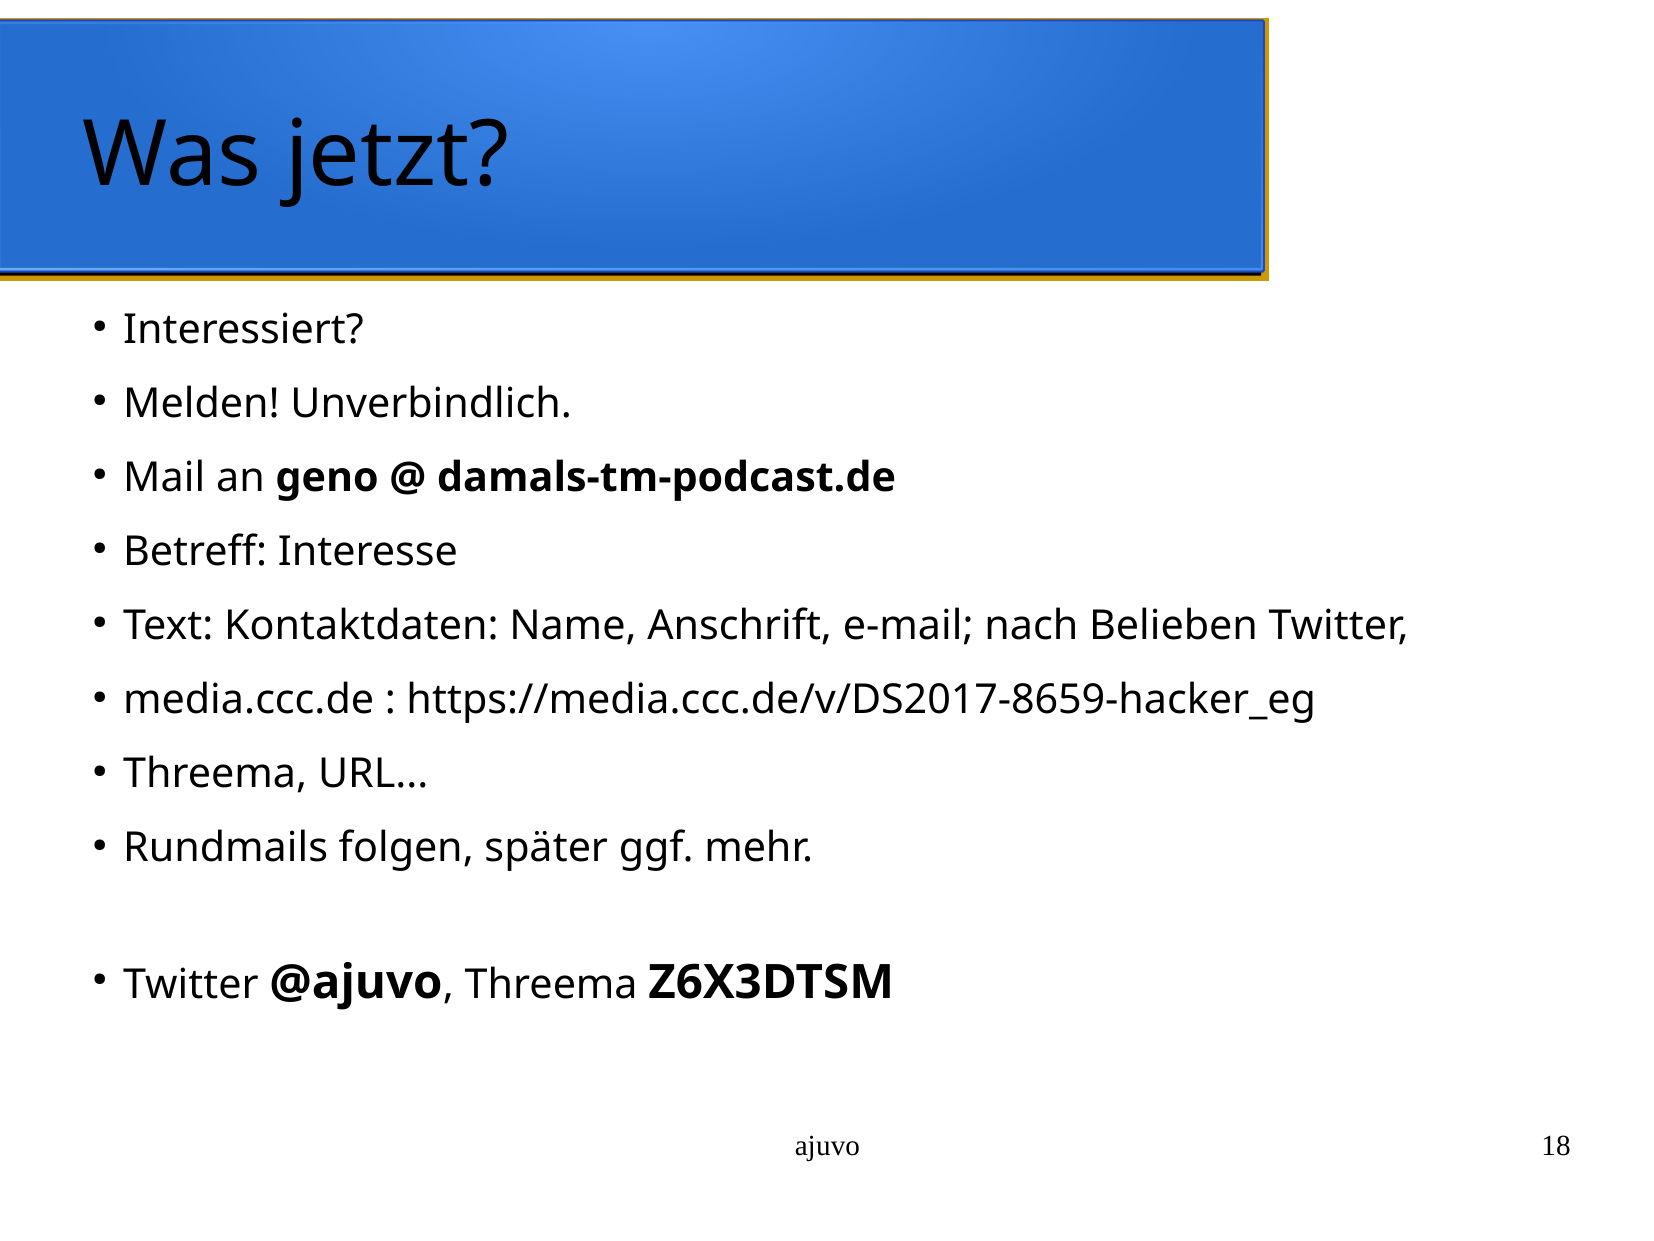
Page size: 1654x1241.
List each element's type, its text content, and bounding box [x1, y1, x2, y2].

list Interessiert? Melden! Unverbindlich. Mail an geno @ damals-tm-podcast.de Betreff: Interesse Text: Kontaktdaten: Name, Anschrift, e-mail; nach Belieben Twitter, media.ccc.de : https://media.ccc.de/v/DS2017-8659-hacker_eg Threema, URL... Rundmails folgen, später ggf. mehr. Twitter @ajuvo, Threema Z6X3DTSM [82, 299, 1571, 1019]
title Was jetzt? [82, 47, 1235, 252]
